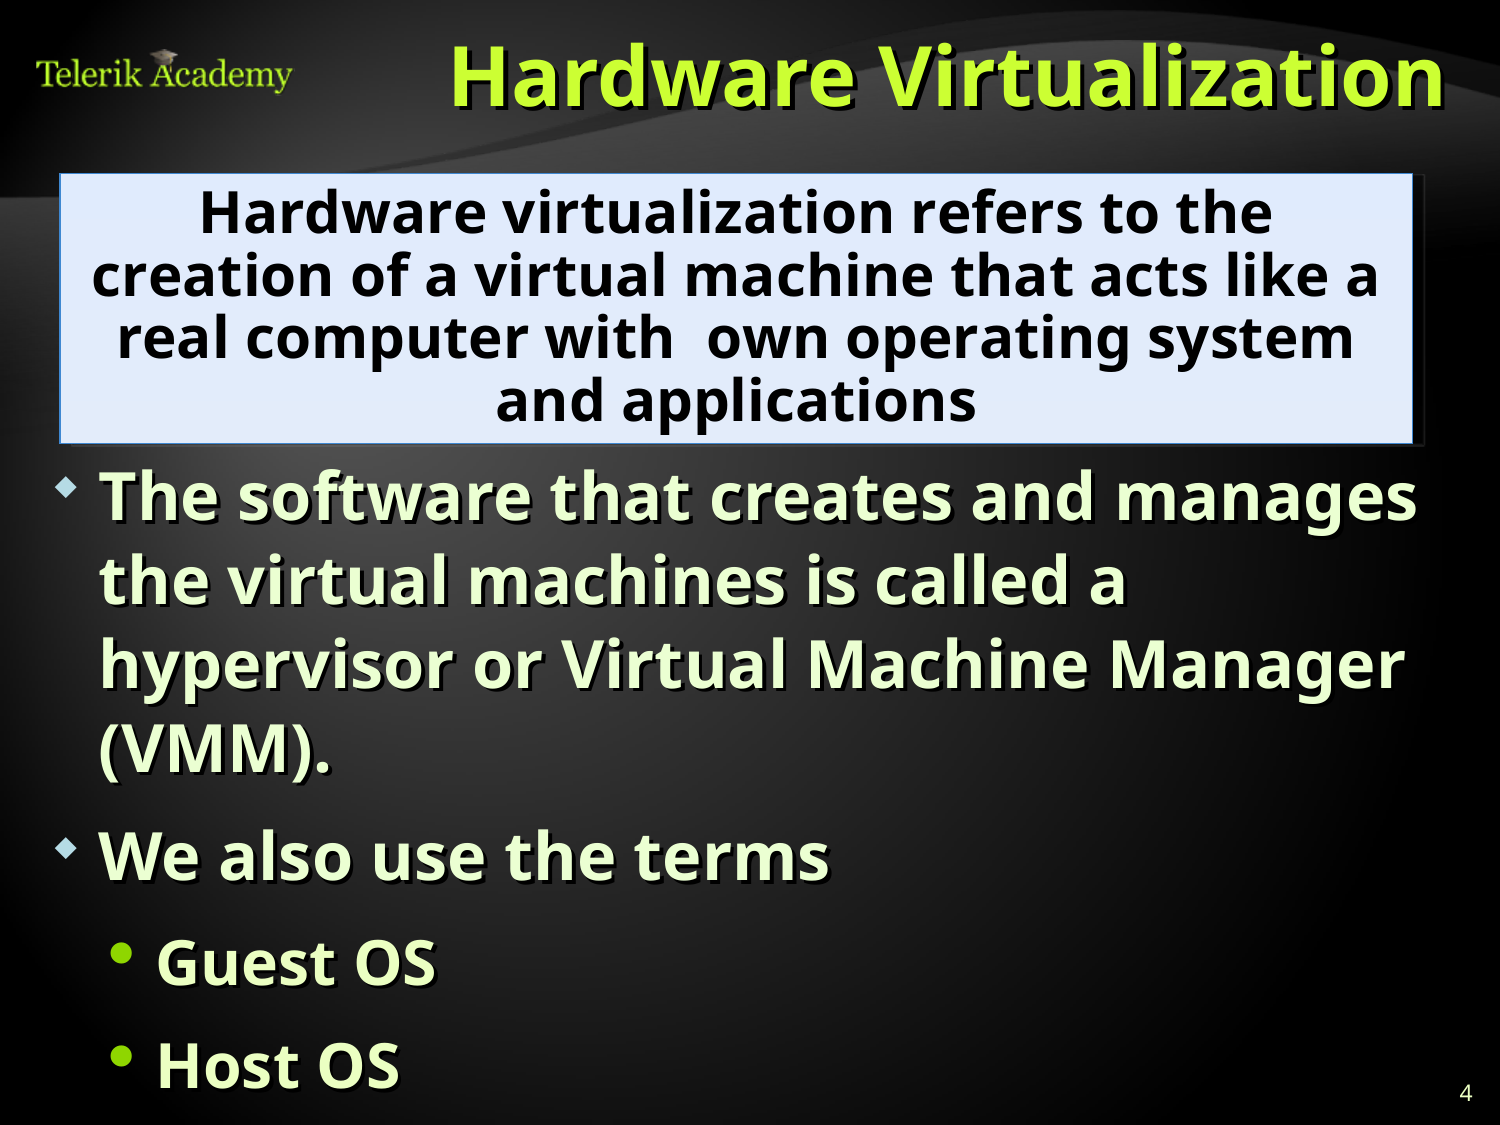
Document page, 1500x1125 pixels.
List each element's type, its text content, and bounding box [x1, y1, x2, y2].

title Hardware Virtualization [299, 12, 1463, 151]
list The software that creates and manages the virtual machines is called a hypervisor or Virtual Machine Manager (VMM). We also use the terms Guest OS Host OS [37, 442, 1463, 1125]
picture [0, 0, 1500, 1125]
text_box Hardware virtualization refers to the creation of a virtual machine that acts like a real computer with own operating system and applications [60, 173, 1413, 444]
text_box <number> [1412, 1074, 1488, 1113]
